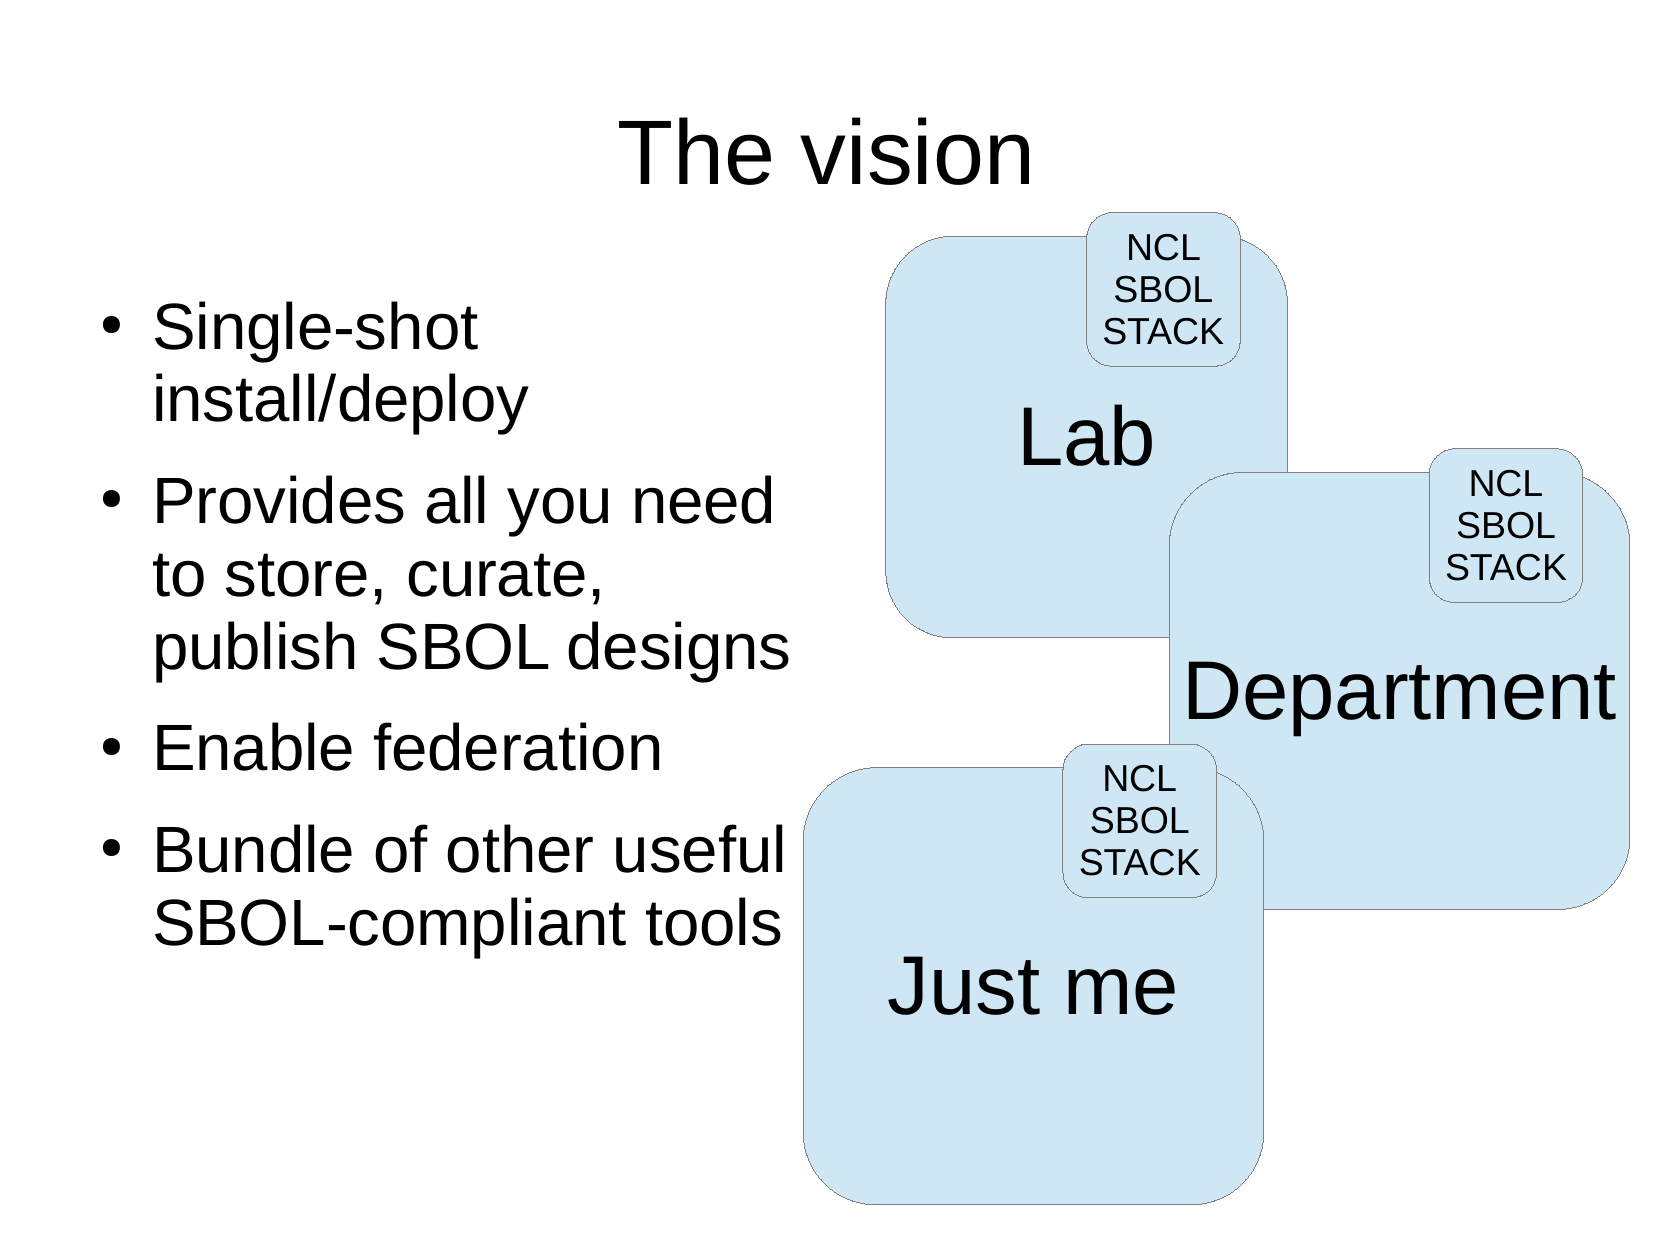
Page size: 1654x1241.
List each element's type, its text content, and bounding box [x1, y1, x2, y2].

title The vision [82, 49, 1571, 257]
text_box Department [1169, 472, 1630, 910]
text_box Just me [803, 767, 1264, 1205]
text_box Lab [885, 236, 1288, 638]
list Single-shot install/deploy Provides all you need to store, curate, publish SBOL designs Enable federation Bundle of other useful SBOL-compliant tools [82, 290, 793, 1010]
text_box NCL SBOL STACK [1429, 448, 1583, 603]
text_box NCL SBOL STACK [1062, 744, 1217, 898]
text_box NCL SBOL STACK [1086, 212, 1241, 367]
